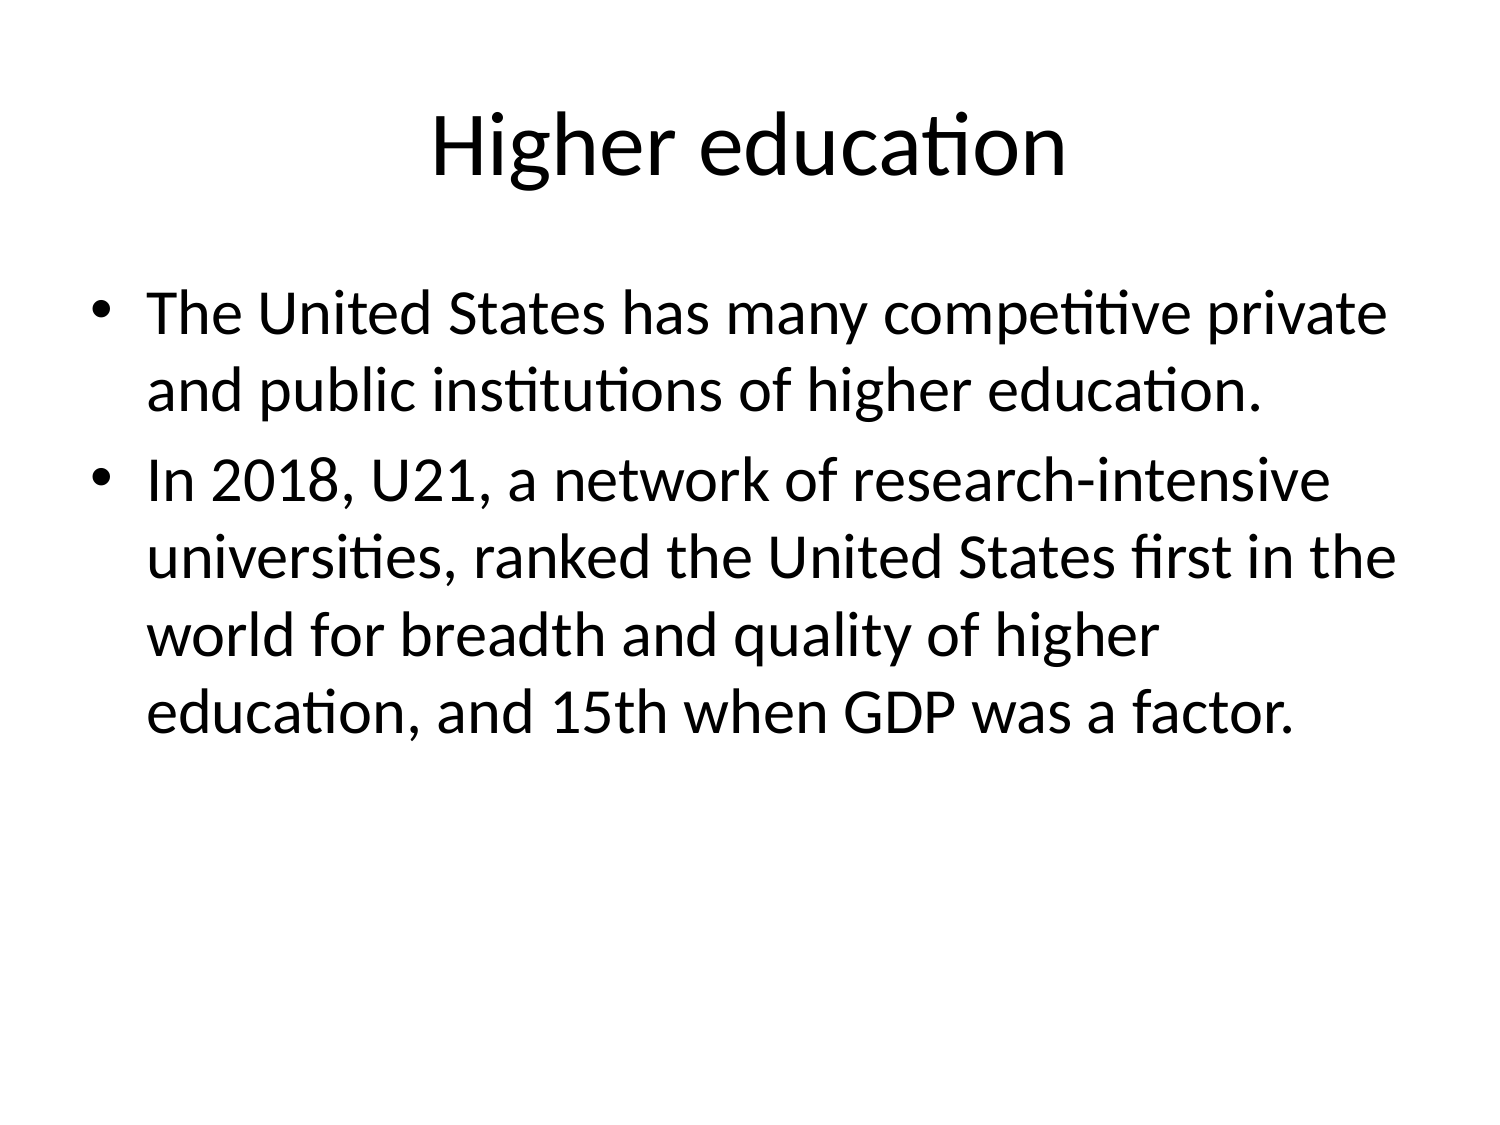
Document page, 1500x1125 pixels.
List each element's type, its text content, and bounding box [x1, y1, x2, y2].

title Higher education [75, 45, 1425, 233]
list The United States has many competitive private and public institutions of higher education. In 2018, U21, a network of research-intensive universities, ranked the United States first in the world for breadth and quality of higher education, and 15th when GDP was a factor. [75, 262, 1425, 1005]
